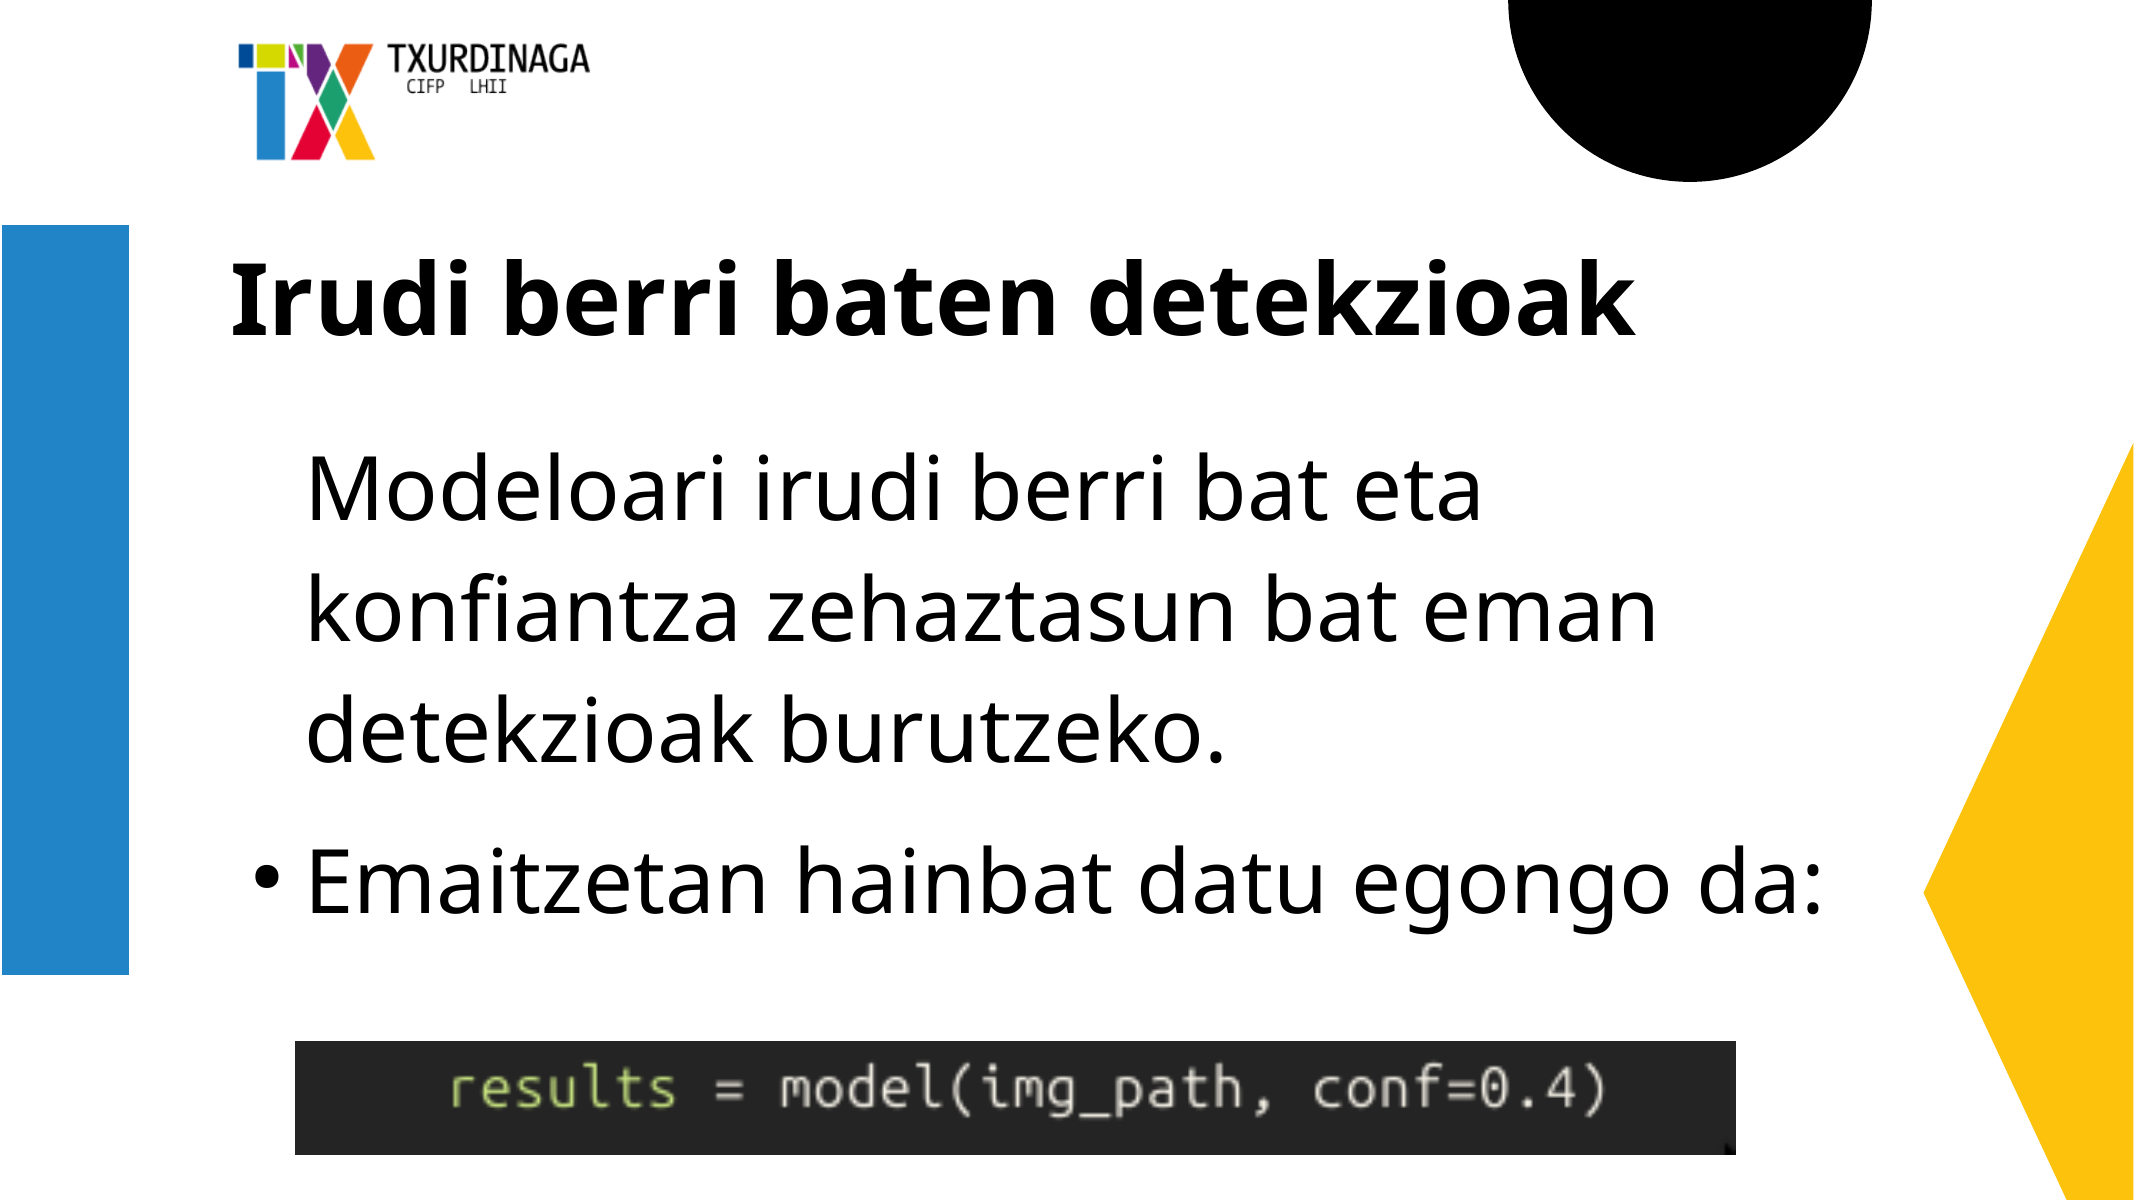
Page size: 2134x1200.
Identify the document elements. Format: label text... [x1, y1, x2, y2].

title Irudi berri baten detekzioak [230, 192, 1869, 400]
list Modeloari irudi berri bat eta konfiantza zehaztasun bat eman detekzioak burutzeko. Emaitzetan hainbat datu egongo da: [233, 425, 1872, 1005]
picture [230, 36, 599, 168]
picture [295, 1041, 1736, 1155]
